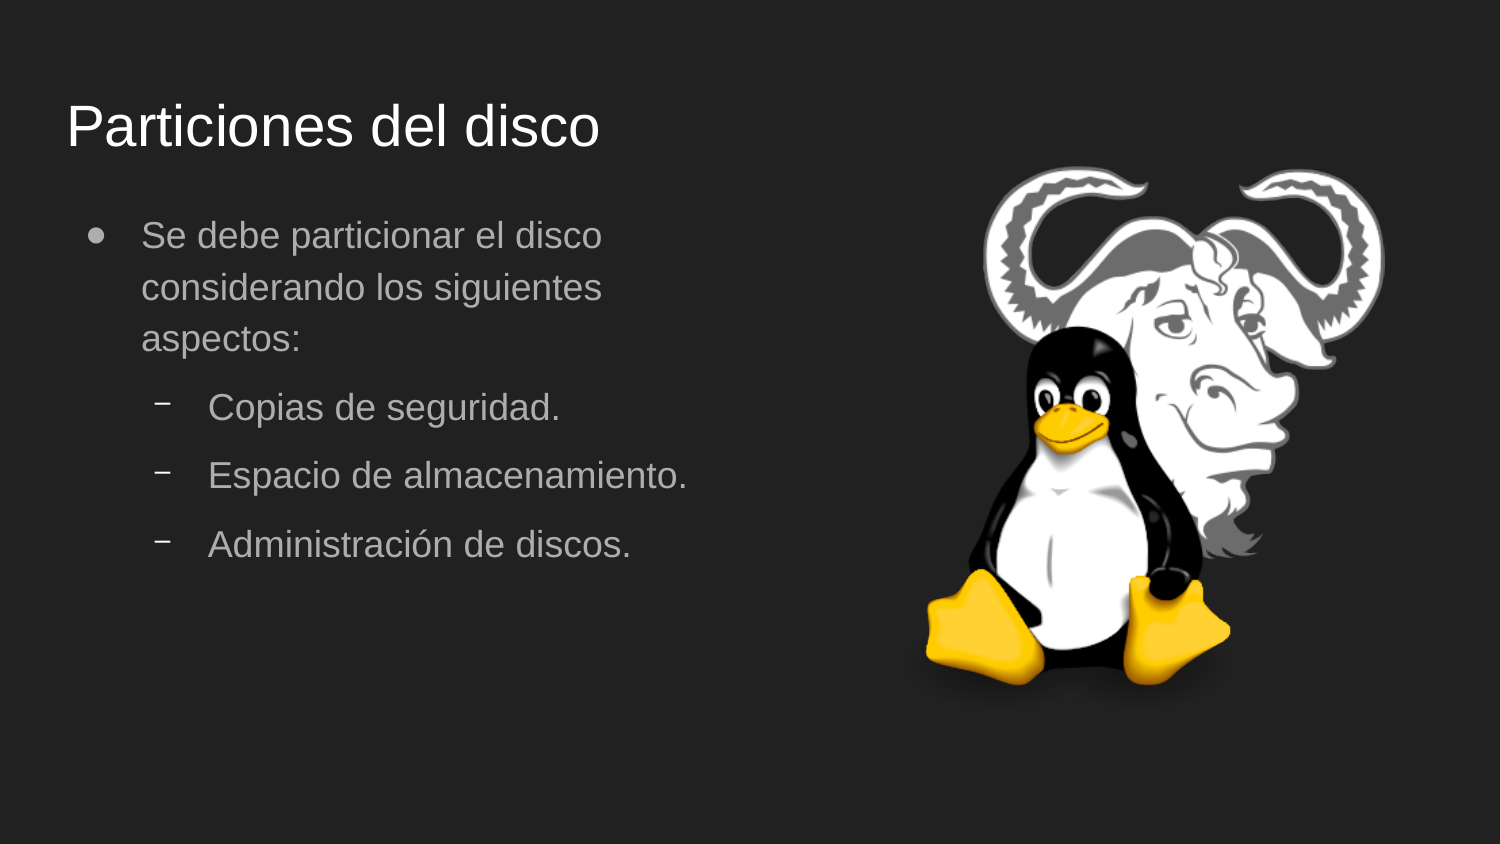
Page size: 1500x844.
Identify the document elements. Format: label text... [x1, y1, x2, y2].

list Se debe particionar el disco considerando los siguientes aspectos: Copias de seguridad. Espacio de almacenamiento. Administración de discos. [51, 189, 750, 750]
title Particiones del disco [51, 72, 1449, 167]
picture [906, 166, 1385, 710]
